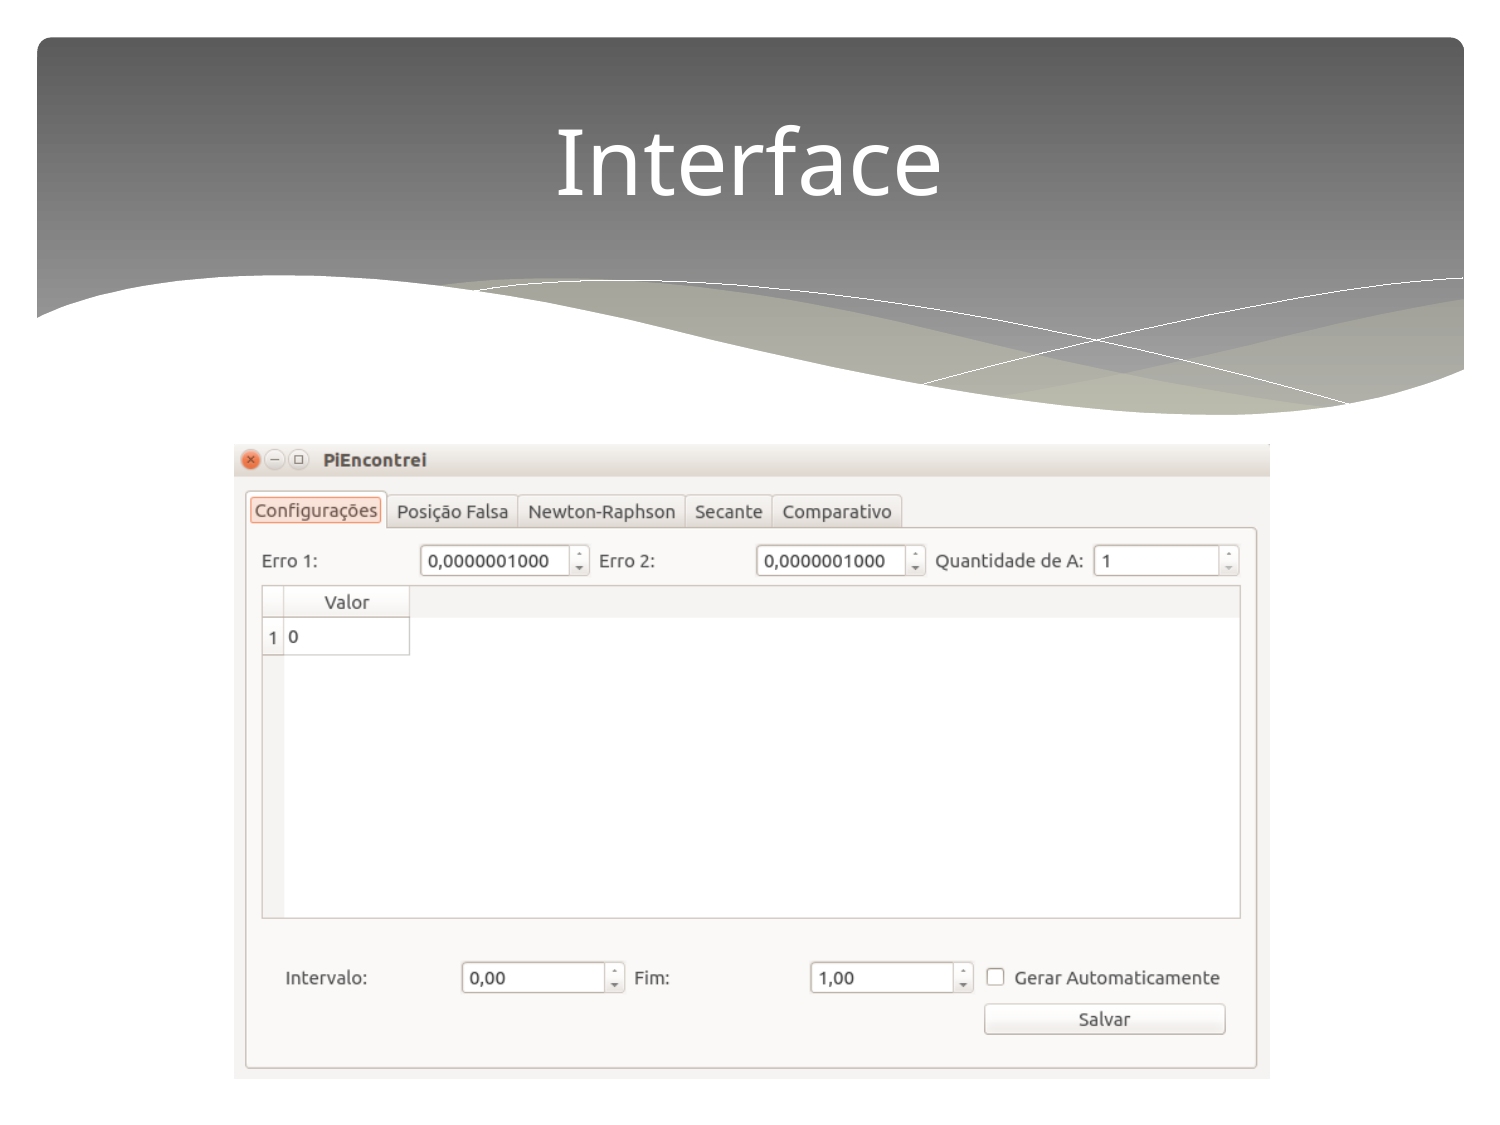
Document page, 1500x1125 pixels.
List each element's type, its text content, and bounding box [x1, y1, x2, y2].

picture [234, 444, 1270, 1079]
title Interface [75, 55, 1425, 261]
